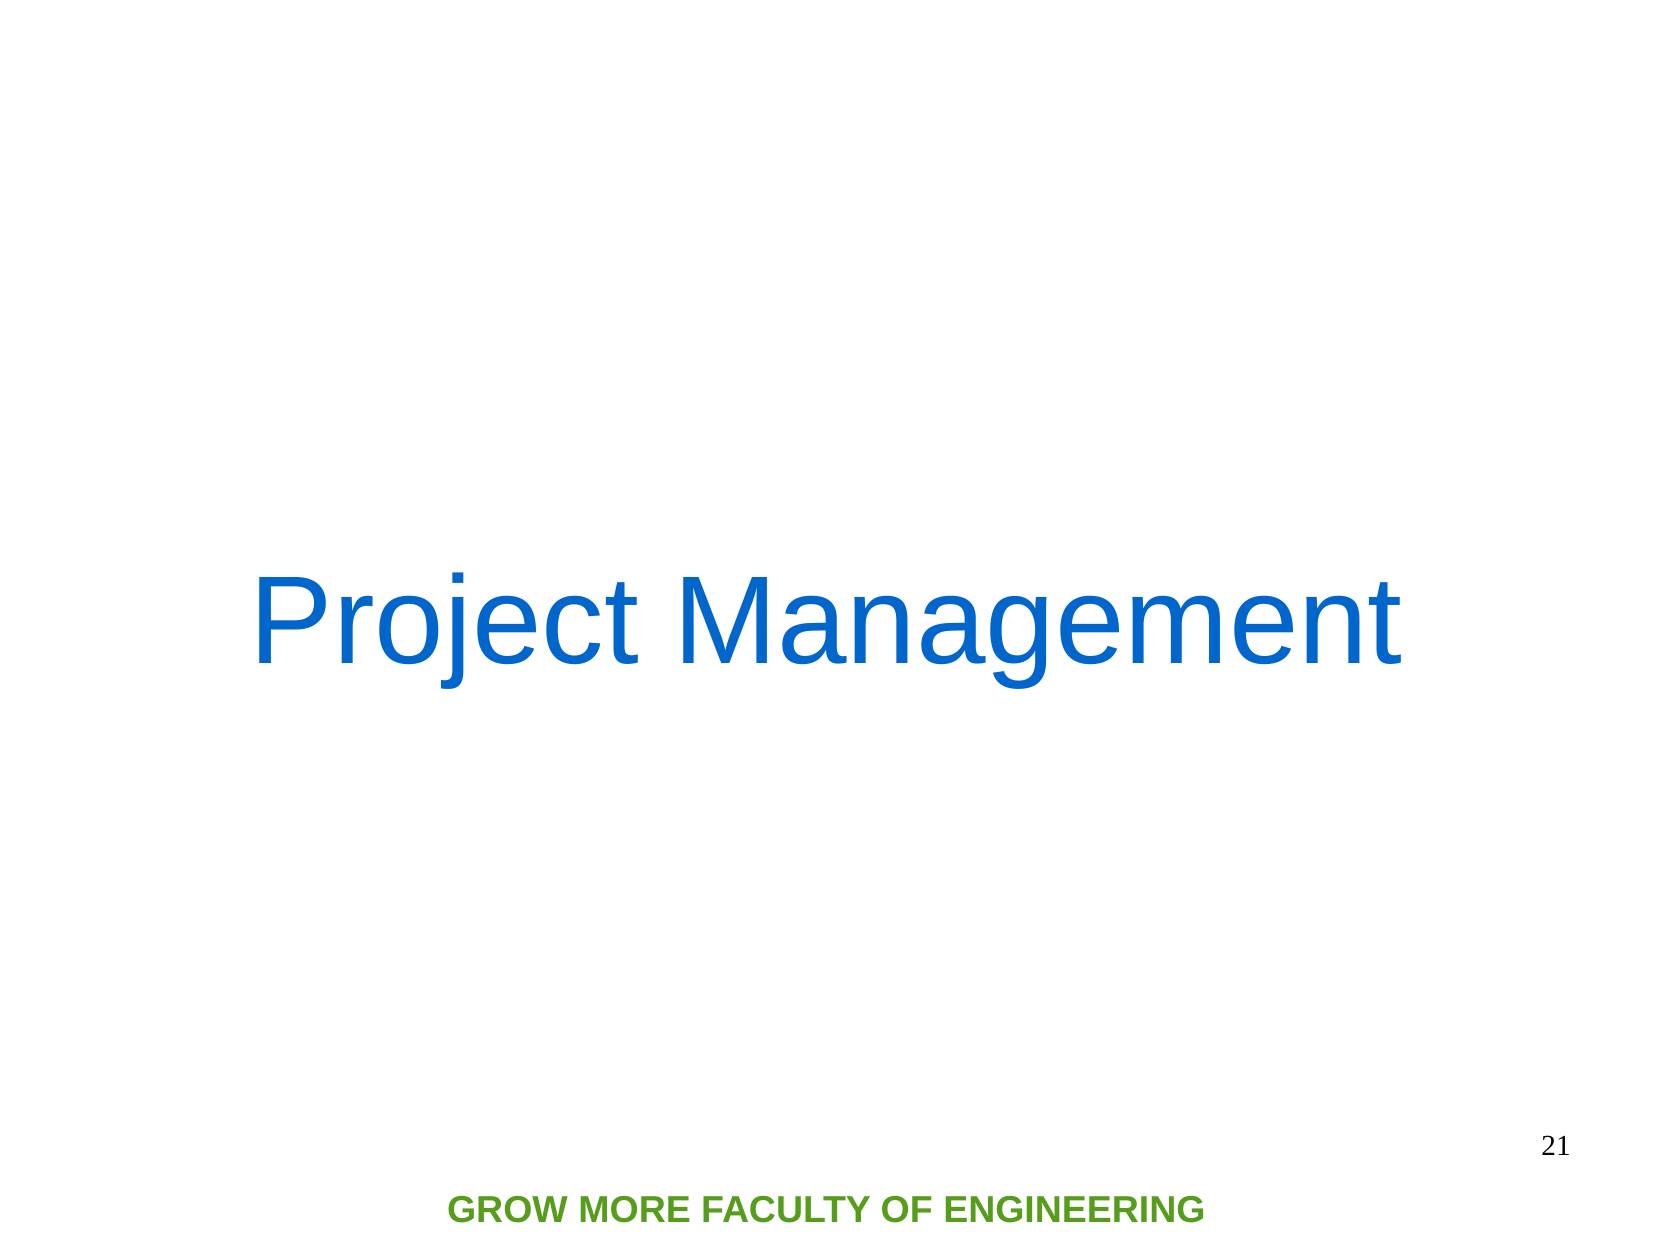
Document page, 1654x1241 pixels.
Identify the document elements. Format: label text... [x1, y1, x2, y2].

title Project Management [82, 516, 1571, 724]
